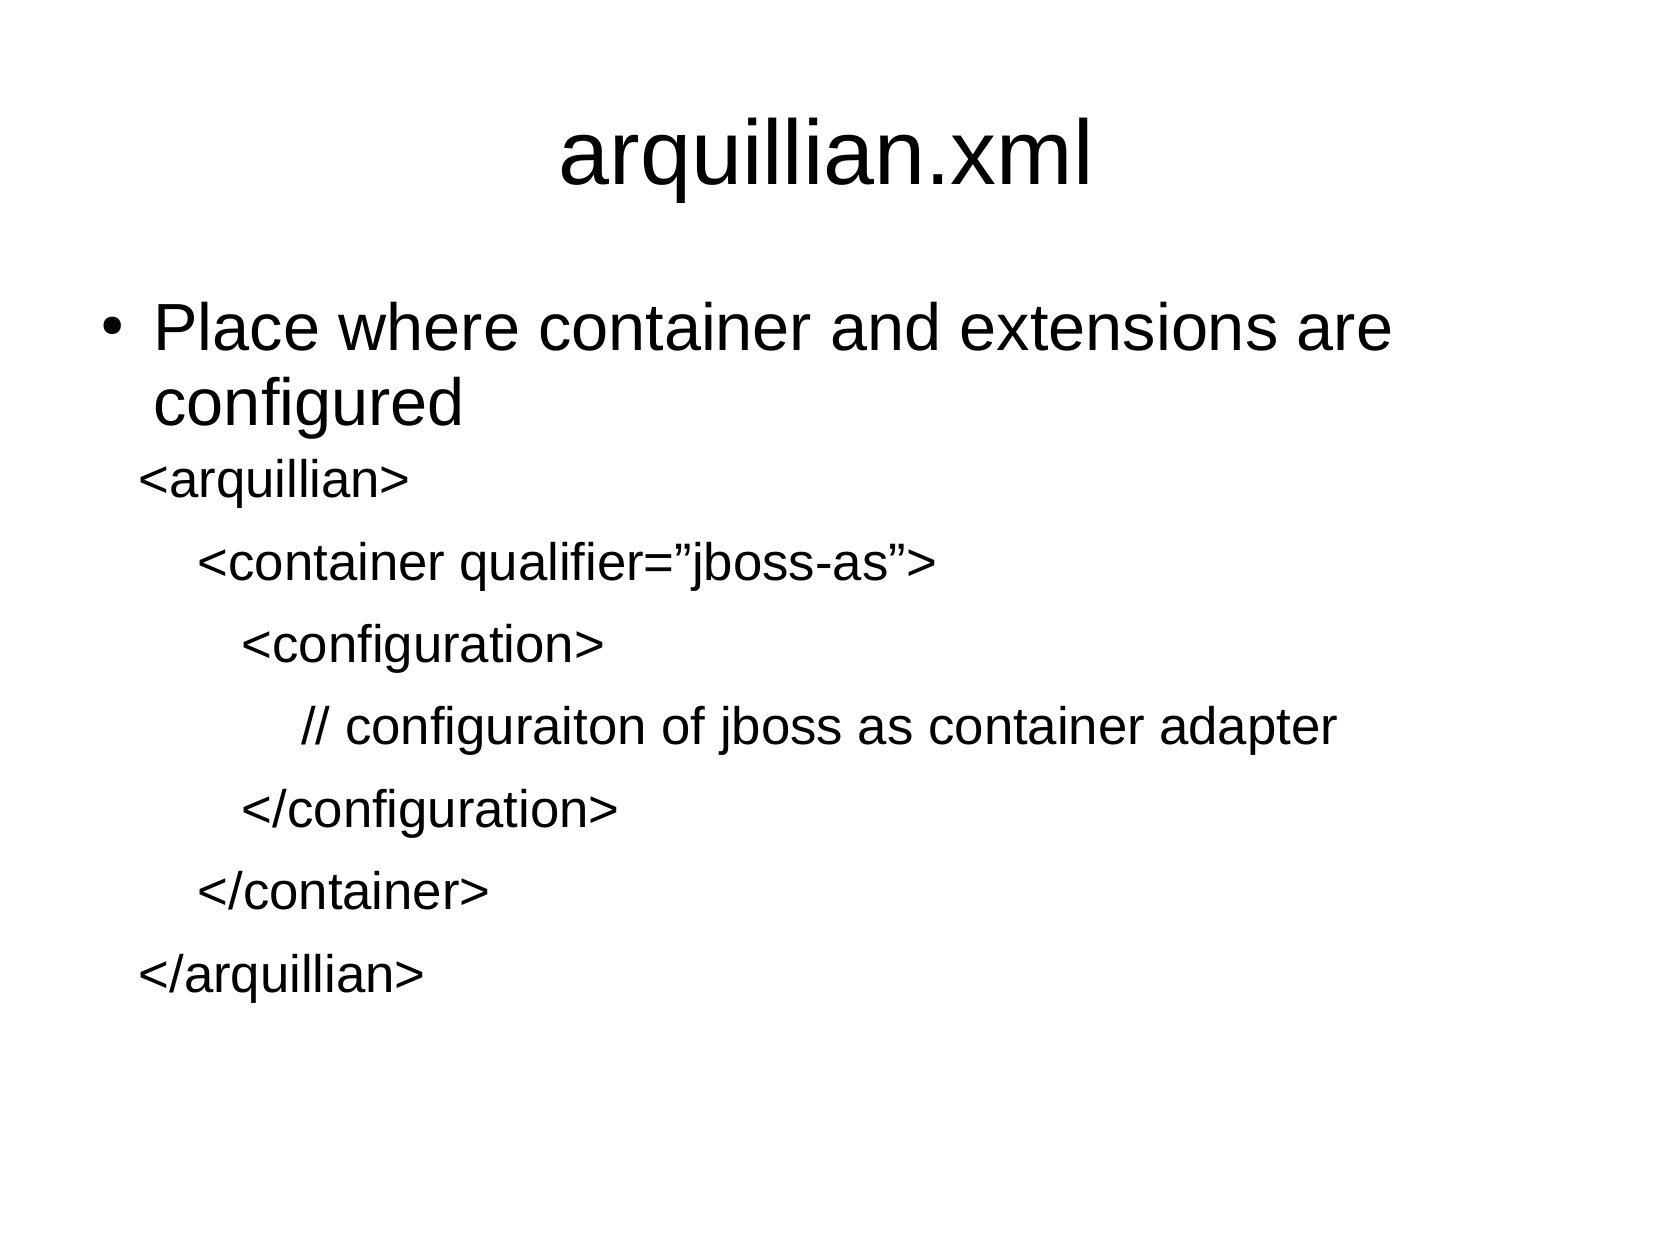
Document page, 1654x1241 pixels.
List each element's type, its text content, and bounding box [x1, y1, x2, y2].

title arquillian.xml [82, 49, 1571, 257]
list Place where container and extensions are configured [82, 290, 1538, 450]
list <arquillian> <container qualifier=”jboss-as”> <configuration> // configuraiton of jboss as container adapter </configuration> </container> </arquillian> [82, 450, 1538, 1010]
